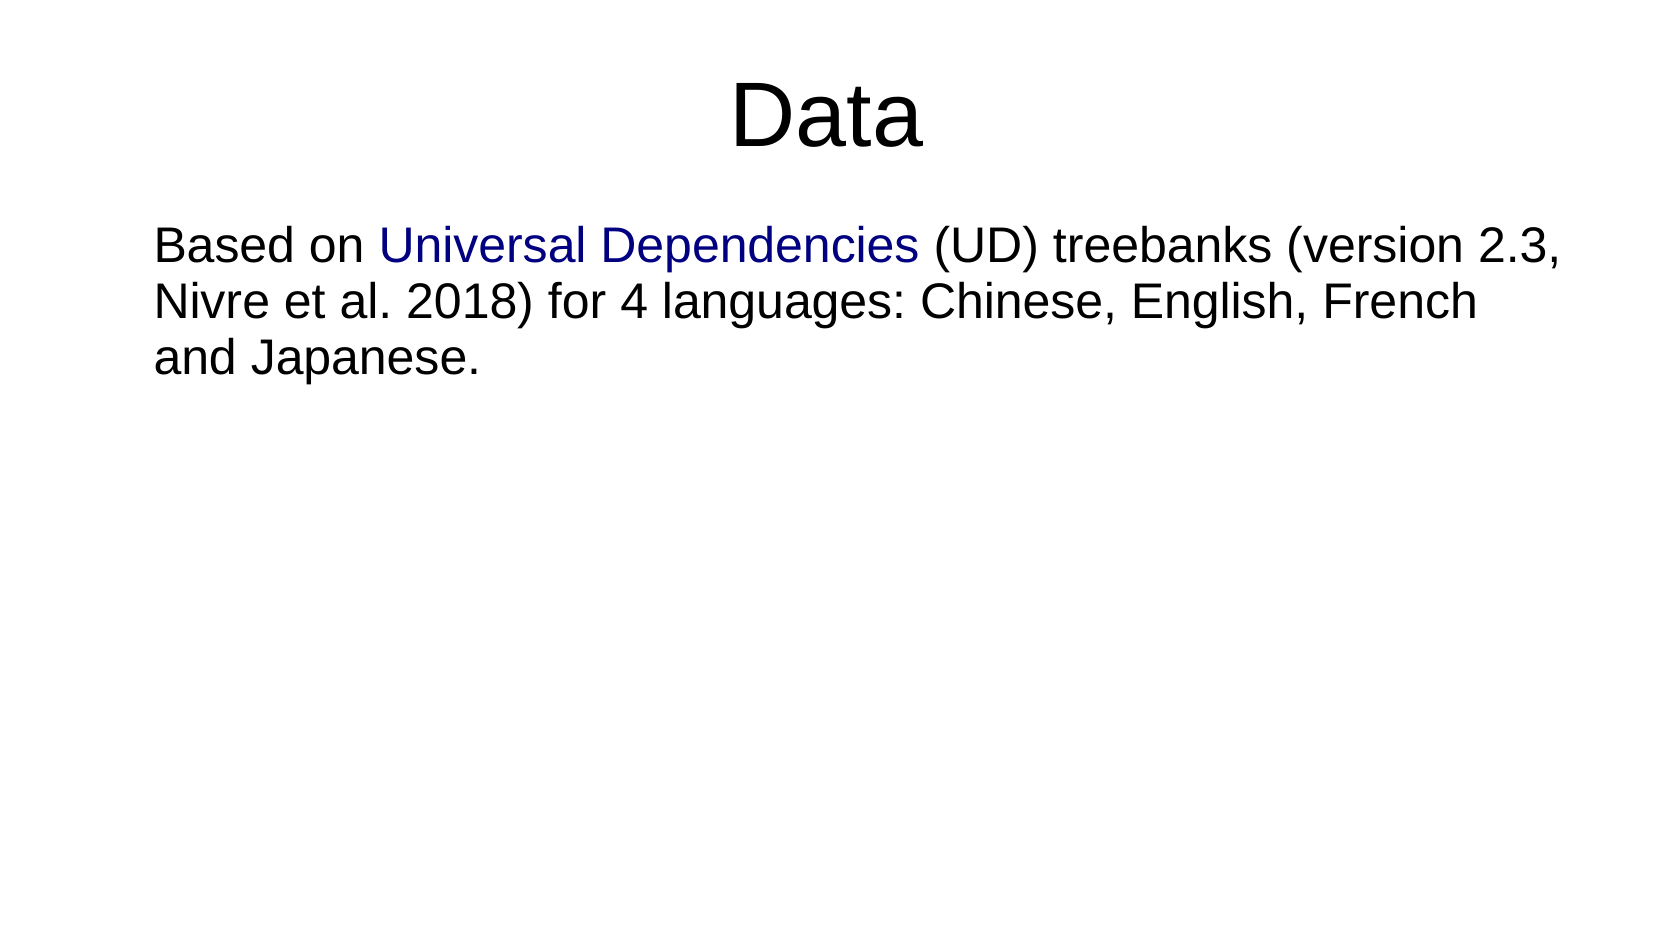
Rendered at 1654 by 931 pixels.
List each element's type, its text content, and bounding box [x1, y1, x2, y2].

list Based on Universal Dependencies (UD) treebanks (version 2.3, Nivre et al. 2018) for 4 languages: Chinese, English, French and Japanese. [82, 217, 1571, 758]
title Data [82, 37, 1571, 193]
